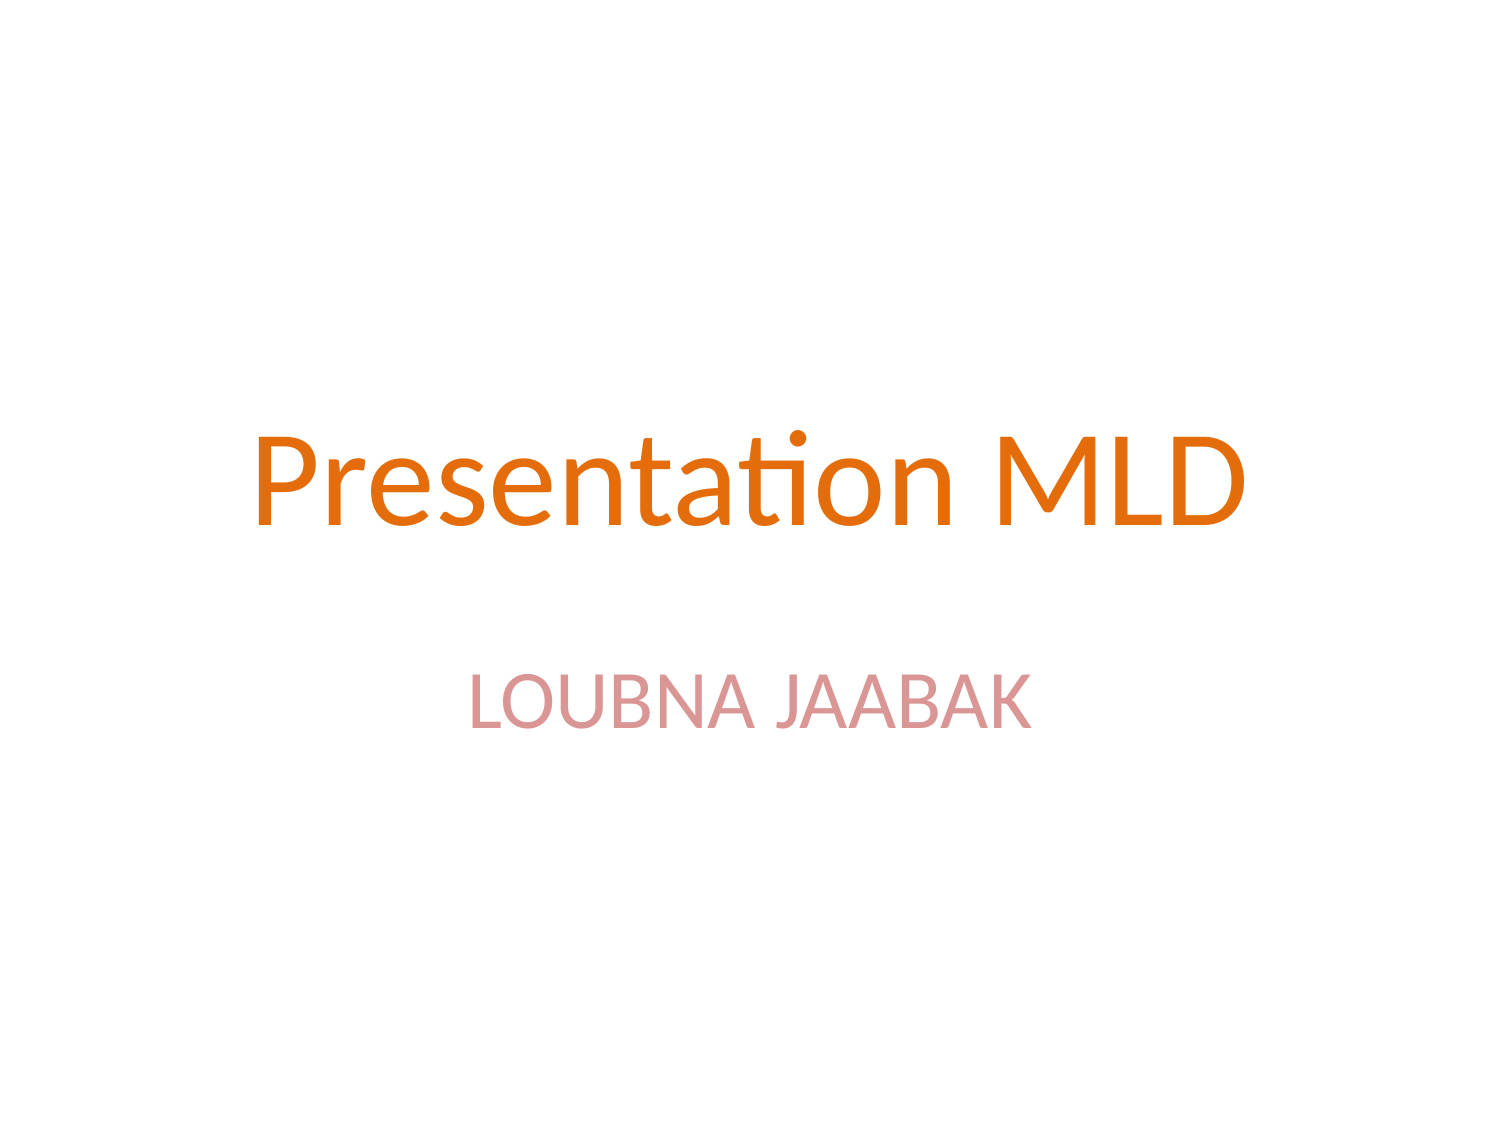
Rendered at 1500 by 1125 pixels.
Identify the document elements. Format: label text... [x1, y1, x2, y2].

subtitle LOUBNA JAABAK [225, 637, 1276, 925]
title Presentation MLD [112, 349, 1388, 591]
